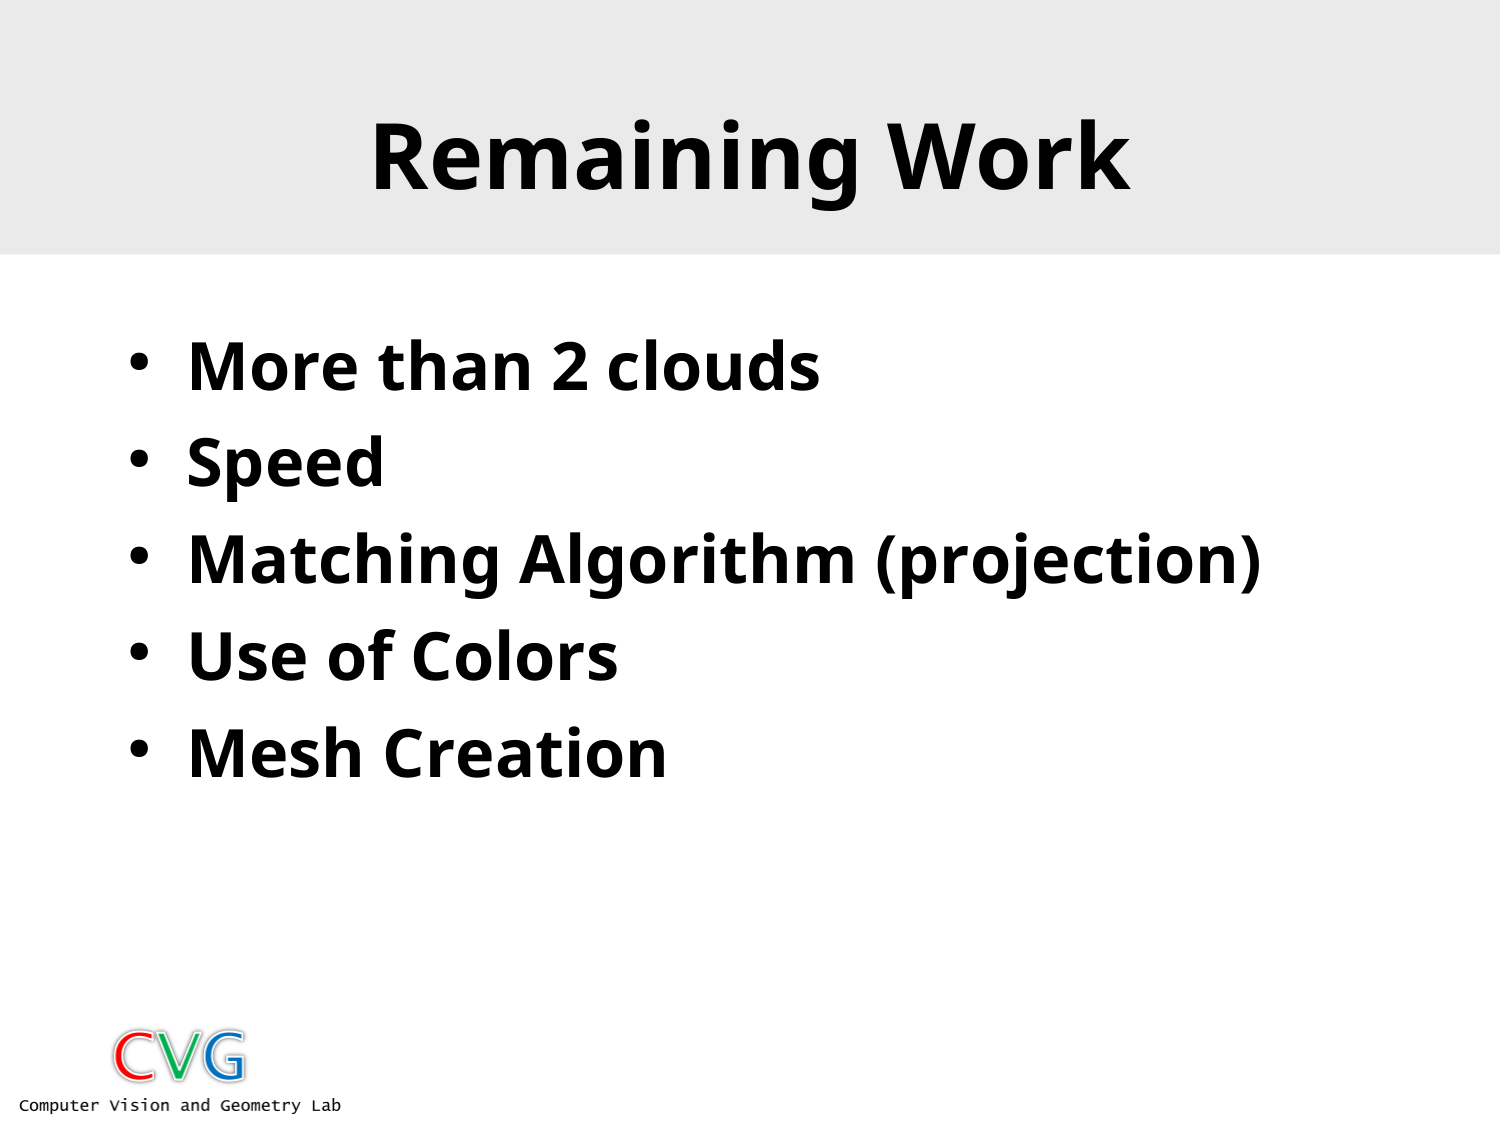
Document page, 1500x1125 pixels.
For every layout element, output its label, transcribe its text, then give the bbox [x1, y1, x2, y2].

picture [1, 996, 359, 1124]
title Remaining Work [114, 35, 1386, 271]
list More than 2 clouds Speed Matching Algorithm (projection) Use of Colors Mesh Creation [112, 315, 1388, 1059]
